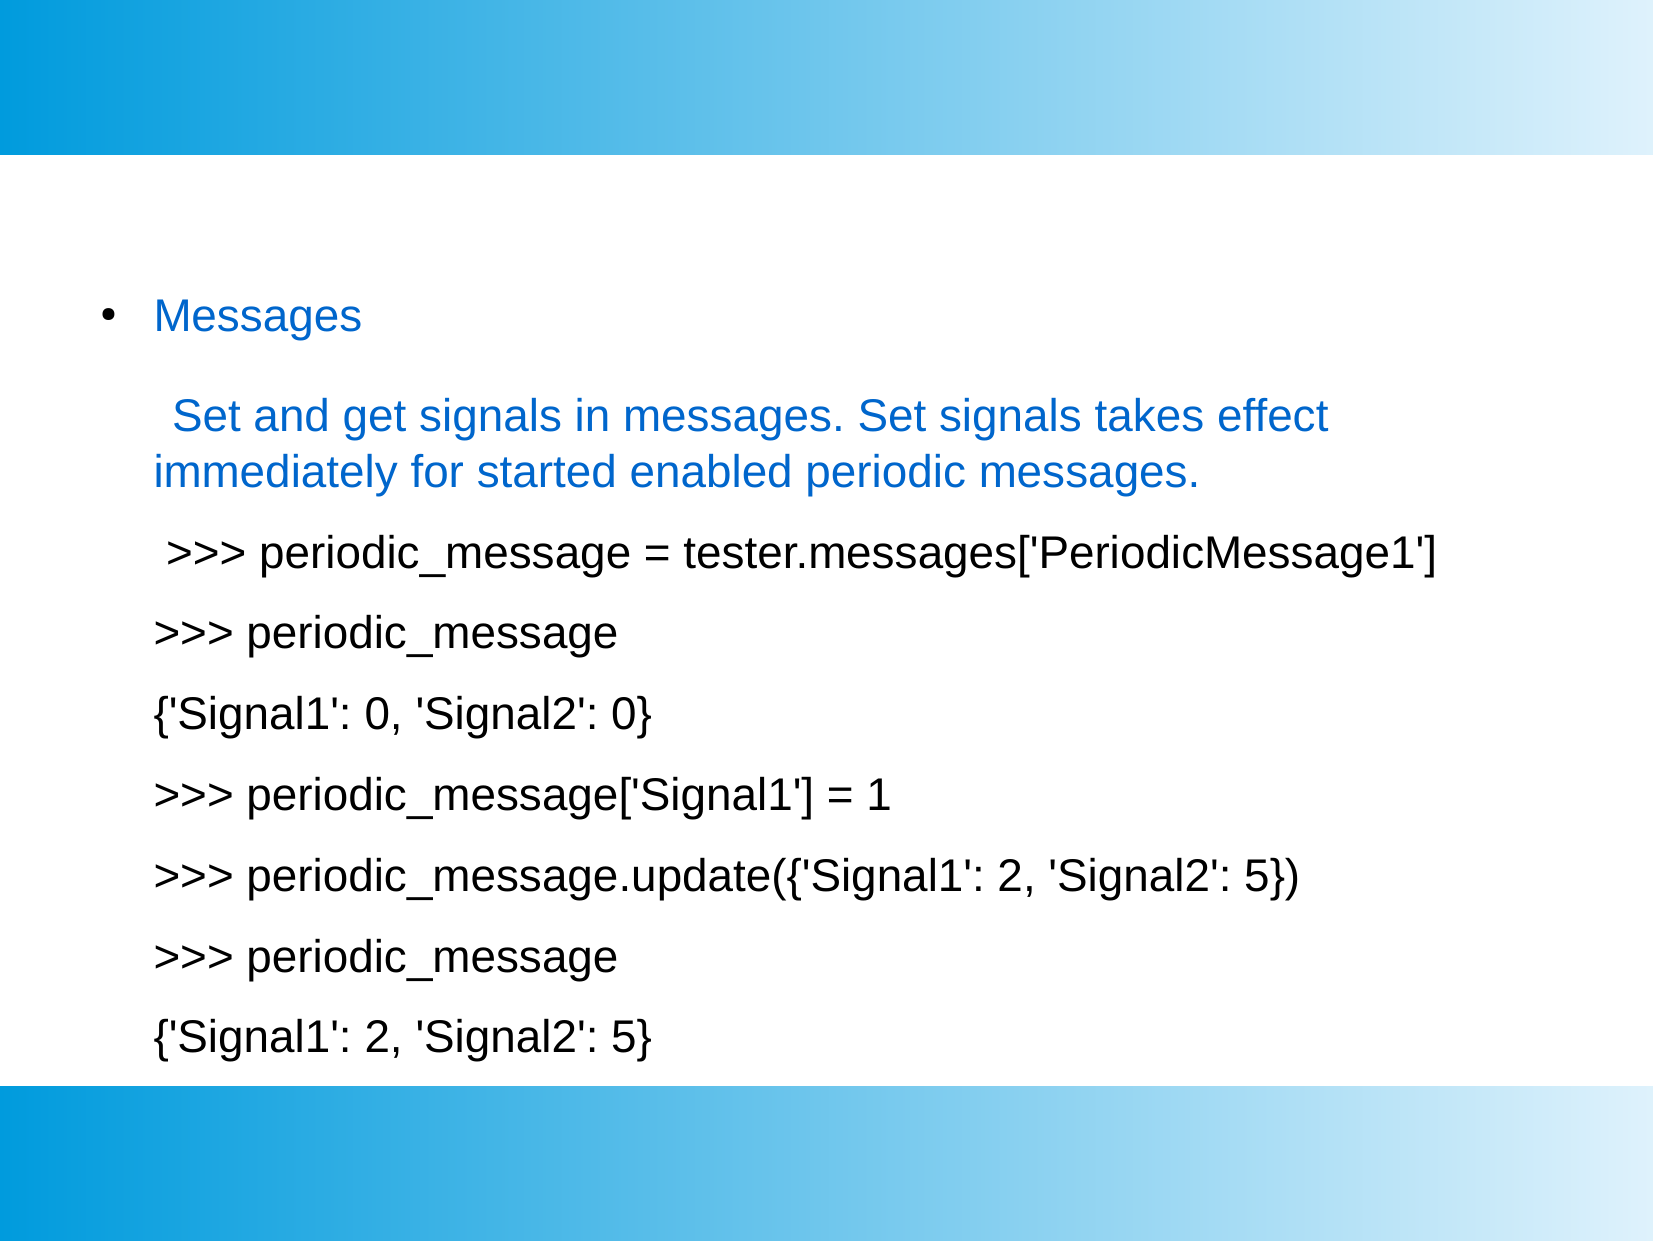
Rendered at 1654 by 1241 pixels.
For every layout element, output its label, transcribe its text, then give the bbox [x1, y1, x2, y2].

list Messages Set and get signals in messages. Set signals takes effect immediately for started enabled periodic messages. >>> periodic_message = tester.messages['PeriodicMessage1'] >>> periodic_message {'Signal1': 0, 'Signal2': 0} >>> periodic_message['Signal1'] = 1 >>> periodic_message.update({'Signal1': 2, 'Signal2': 5}) >>> periodic_message {'Signal1': 2, 'Signal2': 5} [82, 290, 1571, 1010]
